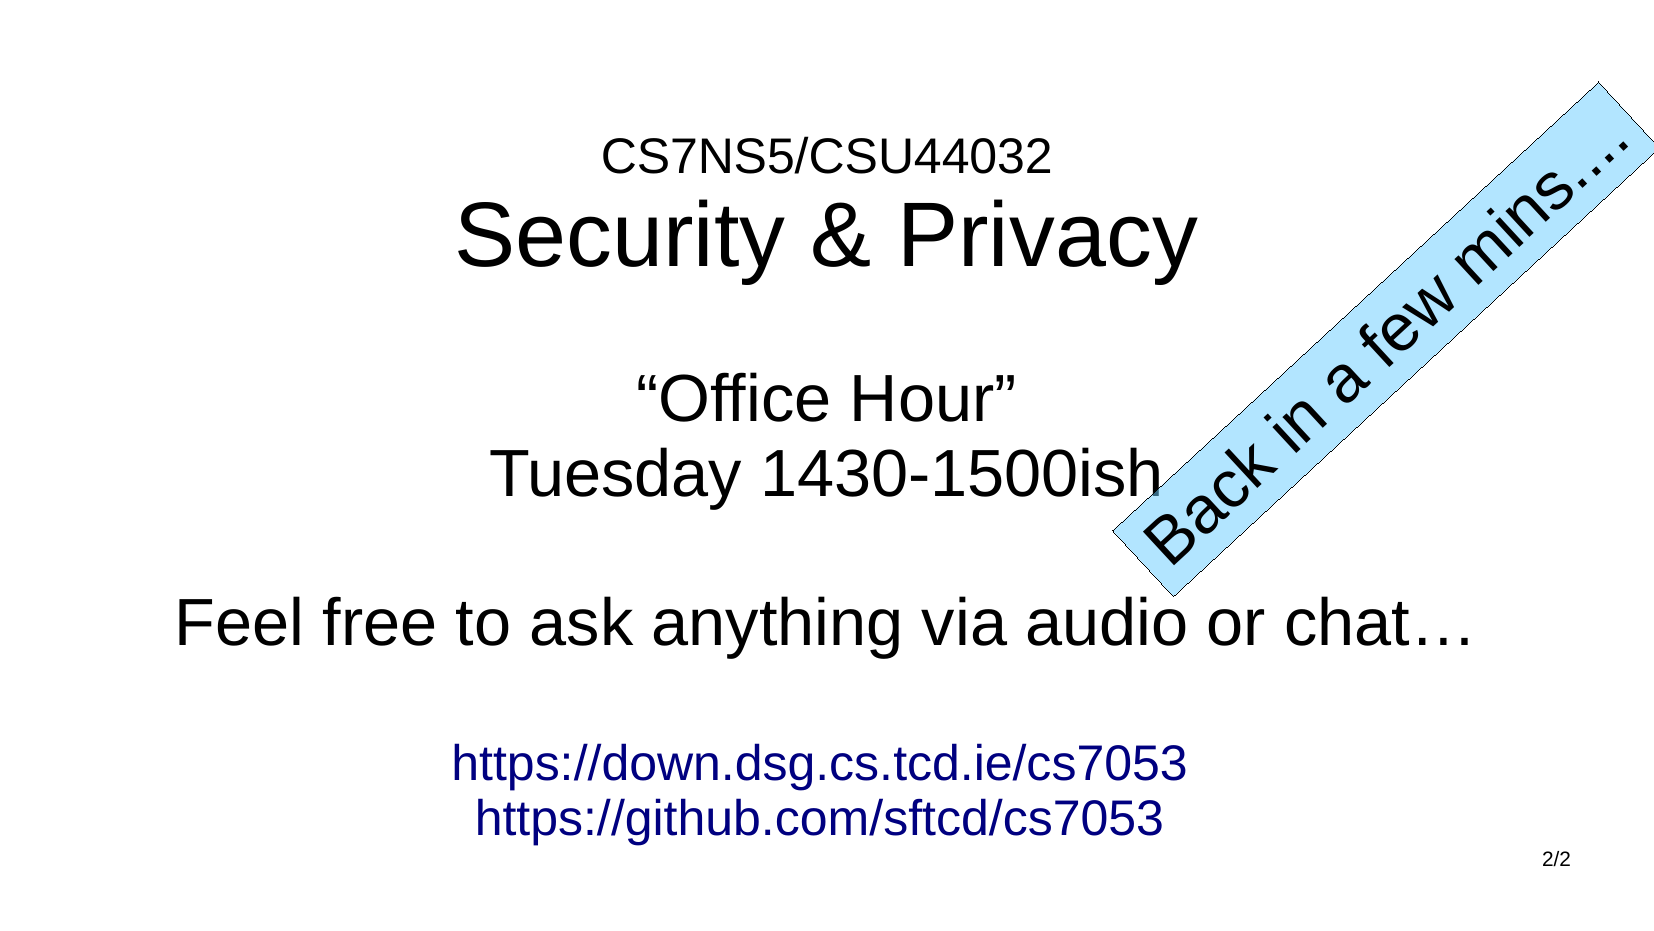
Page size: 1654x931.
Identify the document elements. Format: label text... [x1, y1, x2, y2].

text_box Back in a few mins.... [1112, 81, 1654, 597]
subtitle CS7NS5/CSU44032 Security & Privacy “Office Hour” Tuesday 1430-1500ish Feel free to ask anything via audio or chat… https://down.dsg.cs.tcd.ie/cs7053 https://github.com/sftcd/cs7053 [82, 127, 1571, 847]
